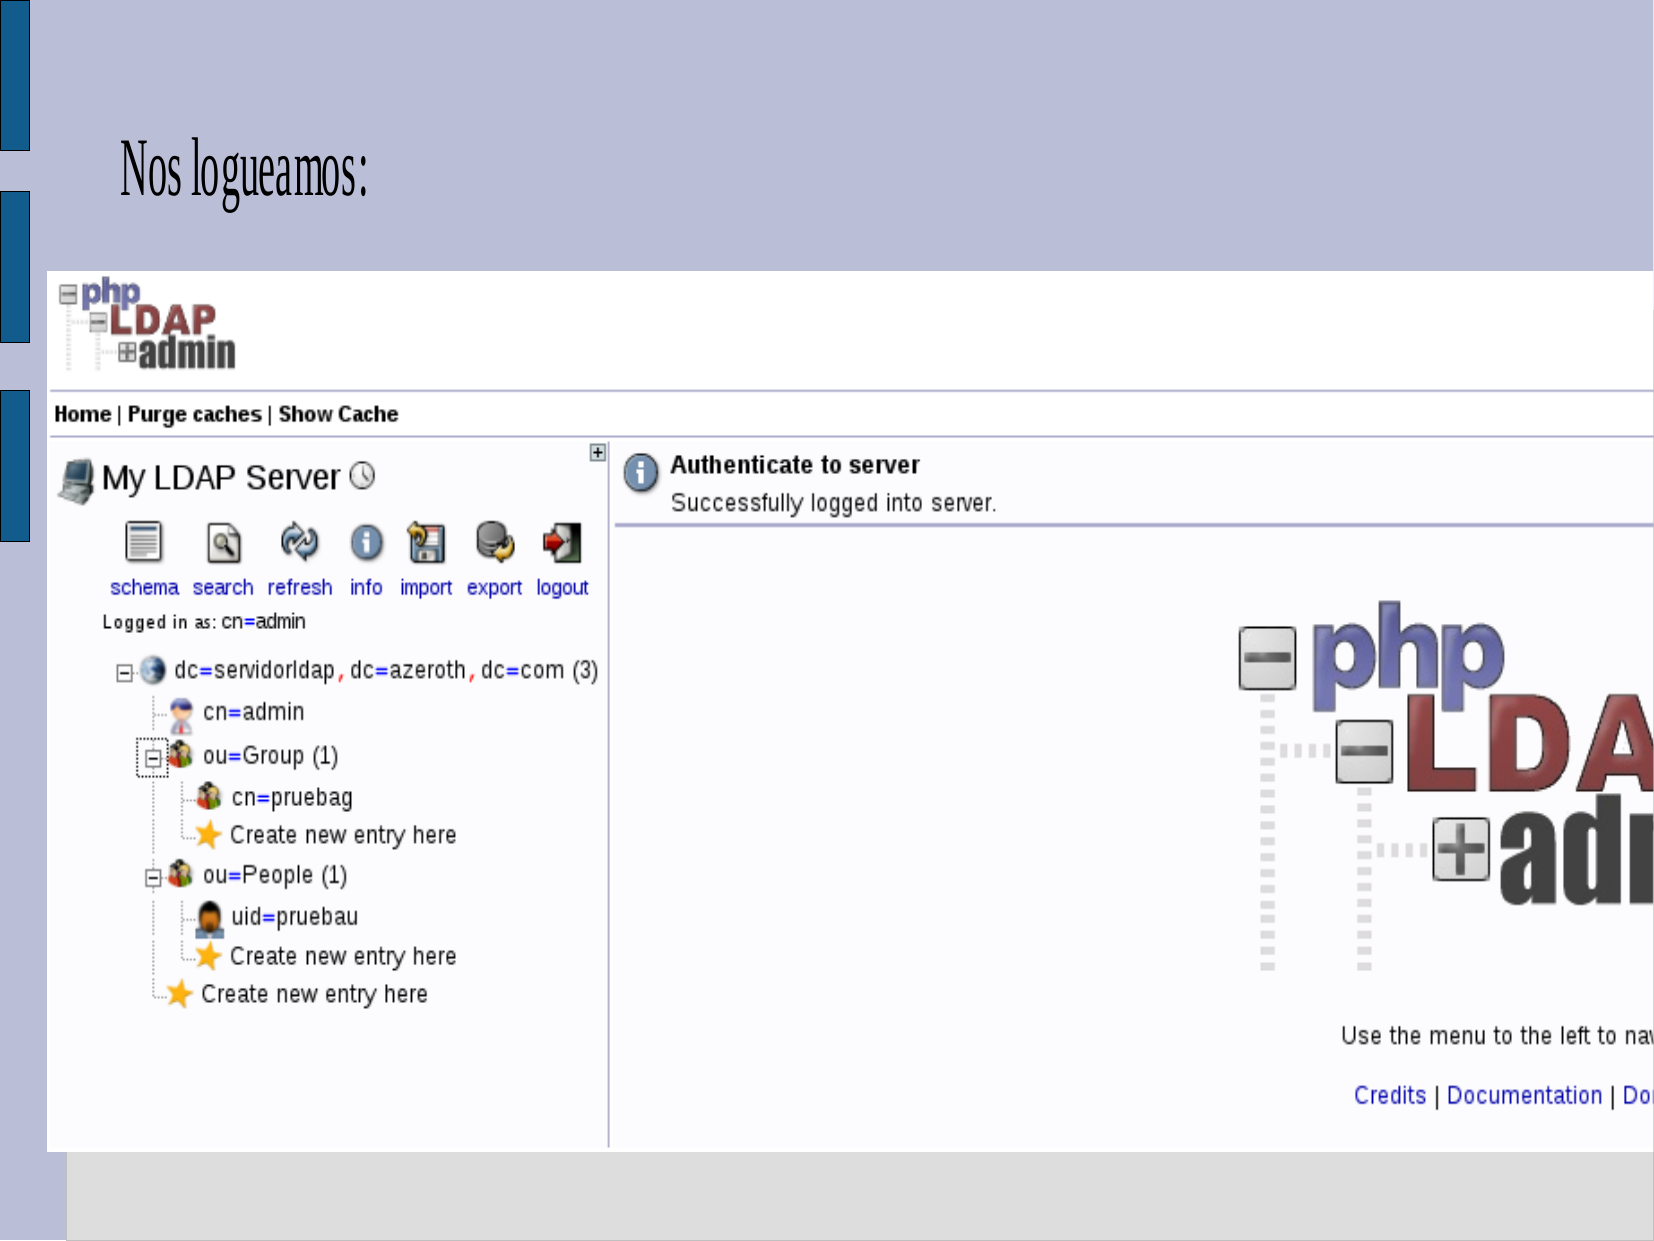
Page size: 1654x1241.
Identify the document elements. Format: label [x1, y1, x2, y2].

picture [47, 271, 1654, 1152]
chart [118, 118, 1654, 271]
